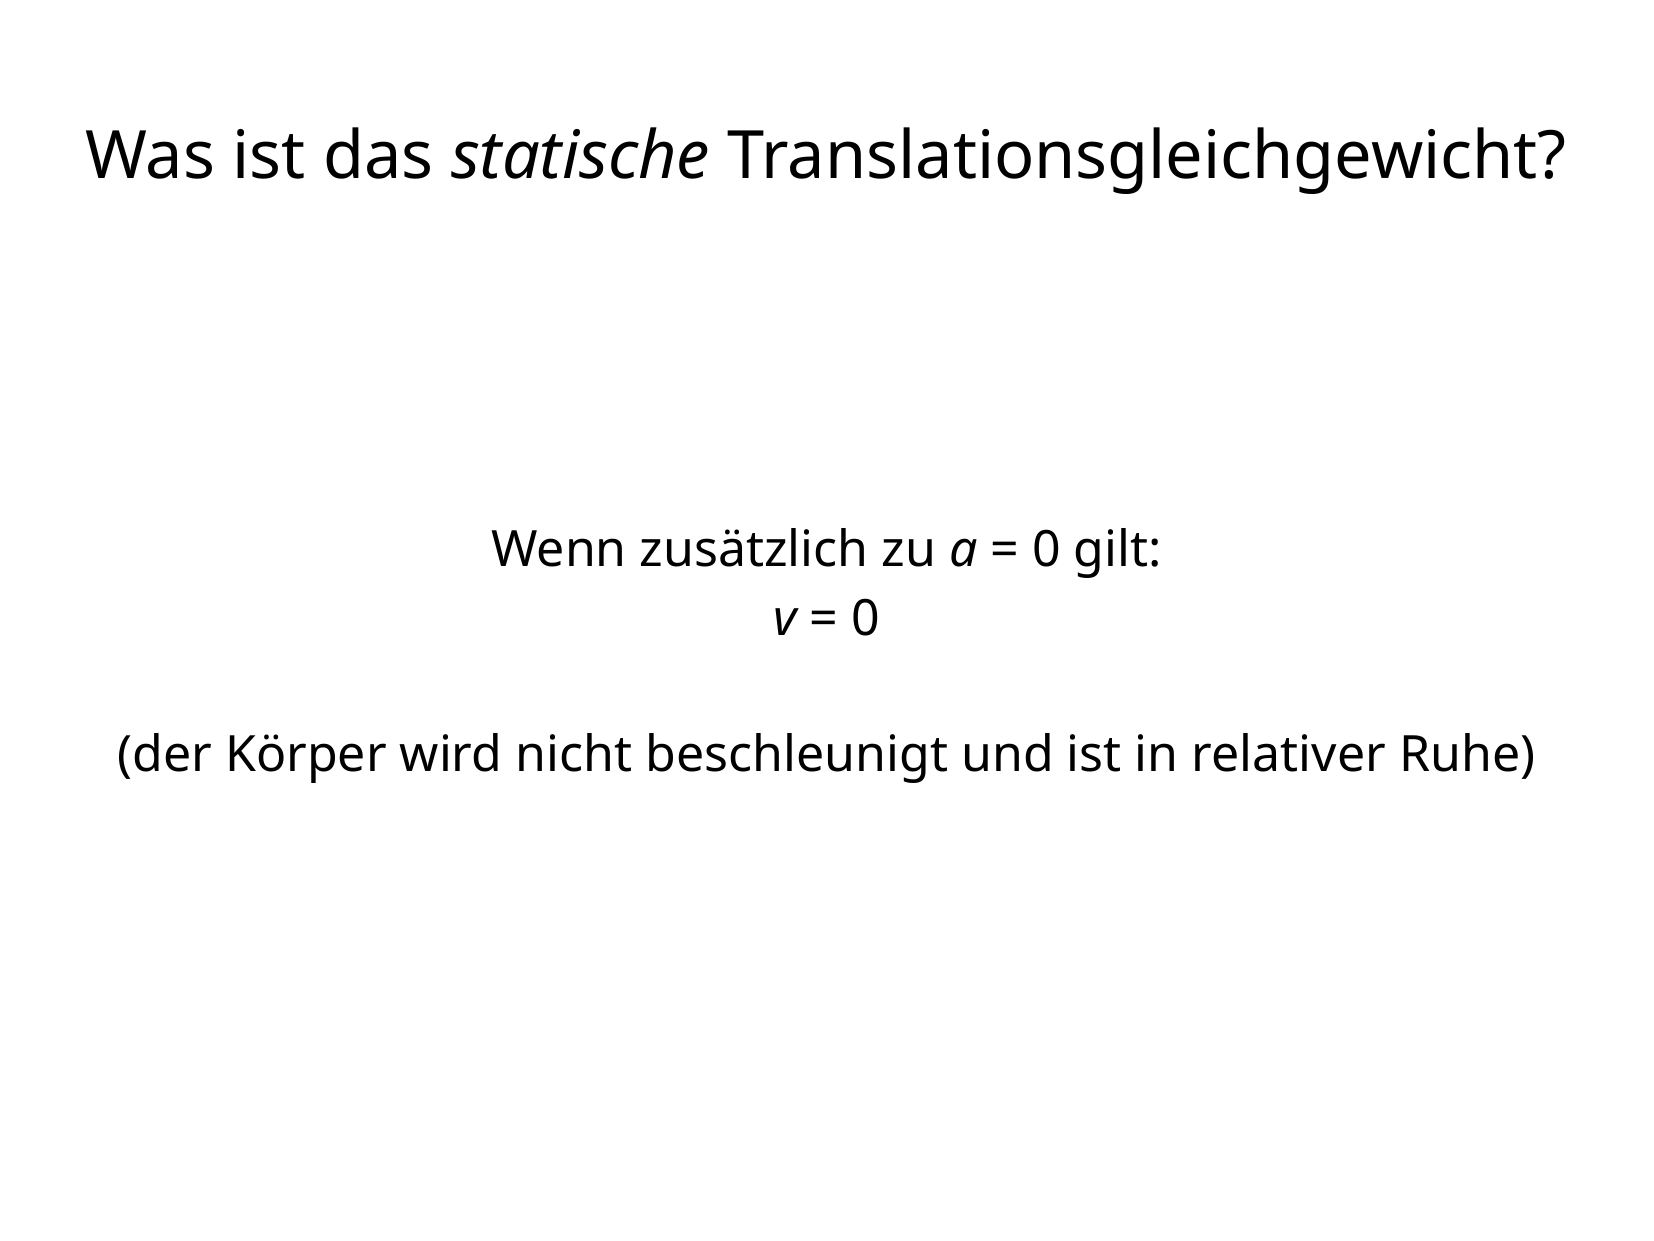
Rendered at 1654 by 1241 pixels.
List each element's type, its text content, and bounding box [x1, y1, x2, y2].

title Was ist das statische Translationsgleichgewicht? [82, 49, 1571, 257]
subtitle Wenn zusätzlich zu a = 0 gilt: v = 0 (der Körper wird nicht beschleunigt und ist in relativer Ruhe) [82, 290, 1571, 1010]
